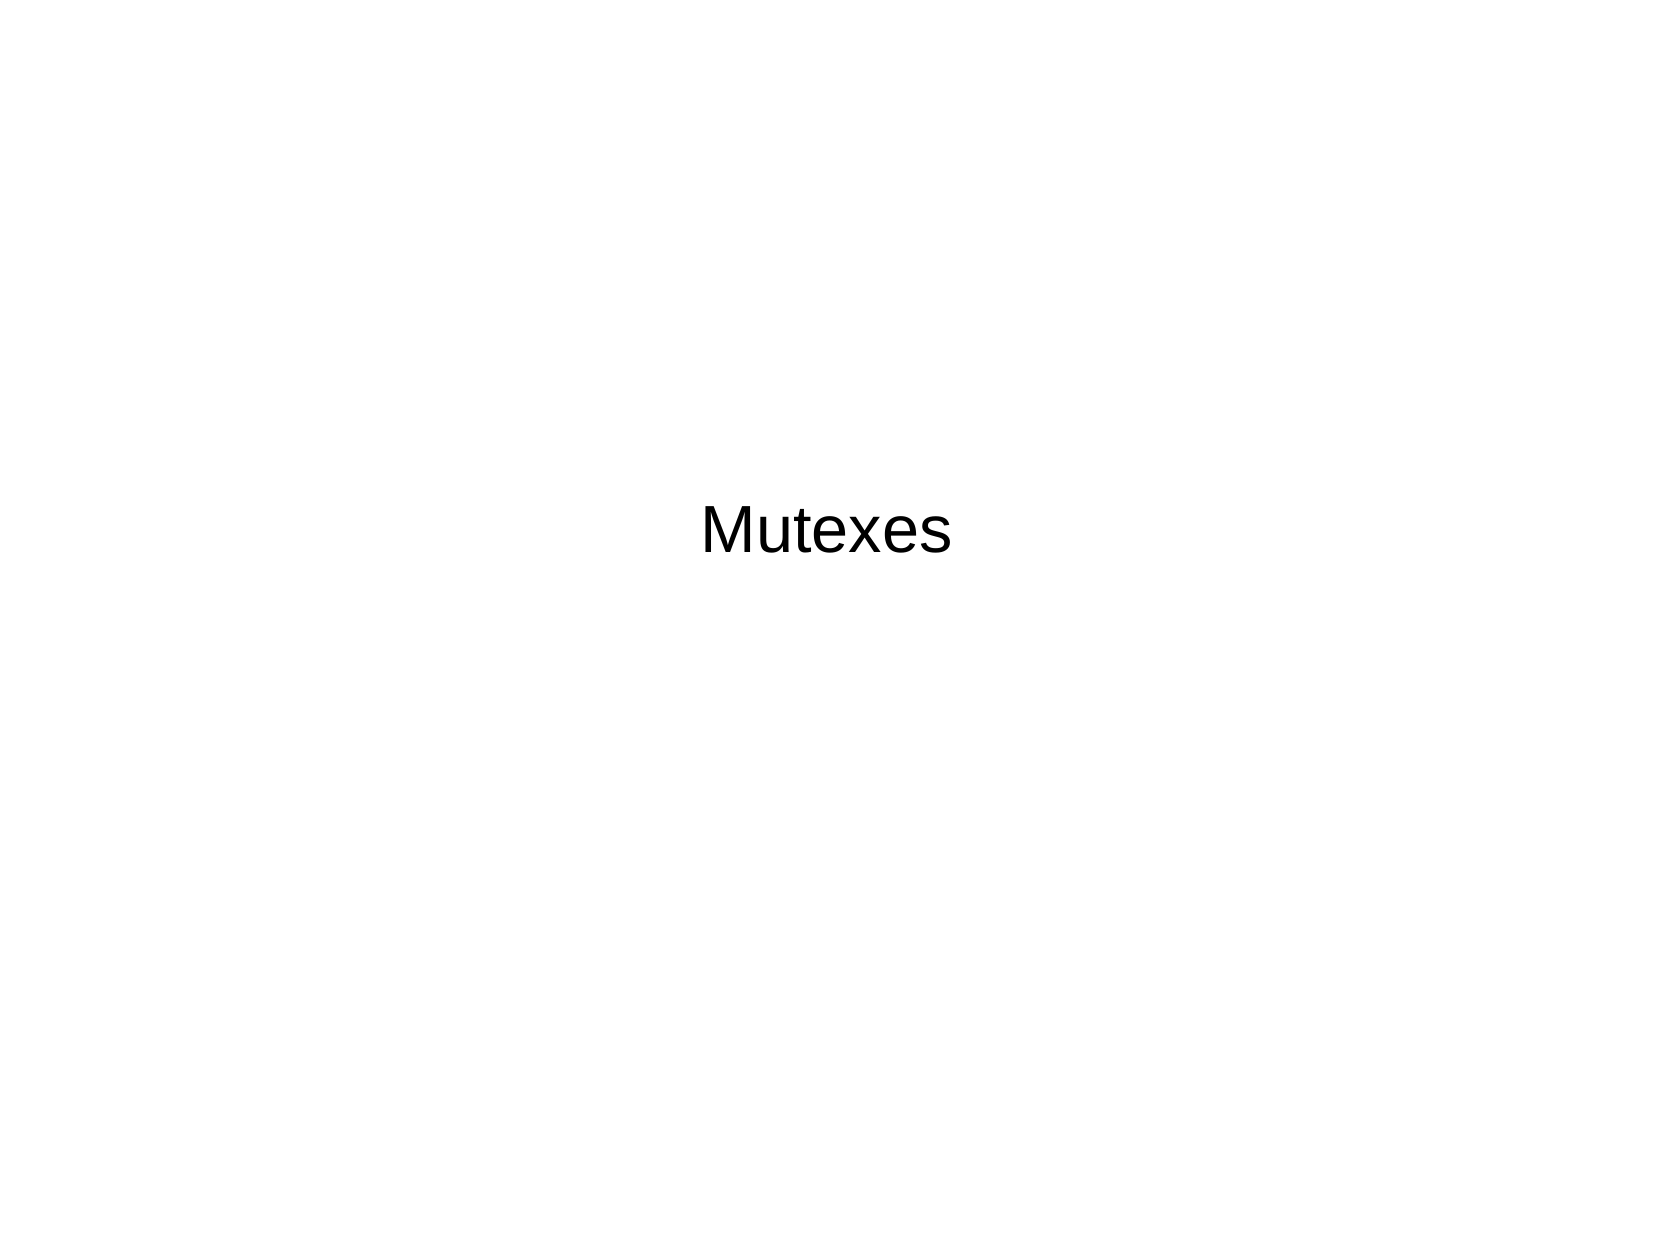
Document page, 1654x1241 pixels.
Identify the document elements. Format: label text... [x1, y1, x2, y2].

subtitle Mutexes [82, 49, 1571, 1010]
